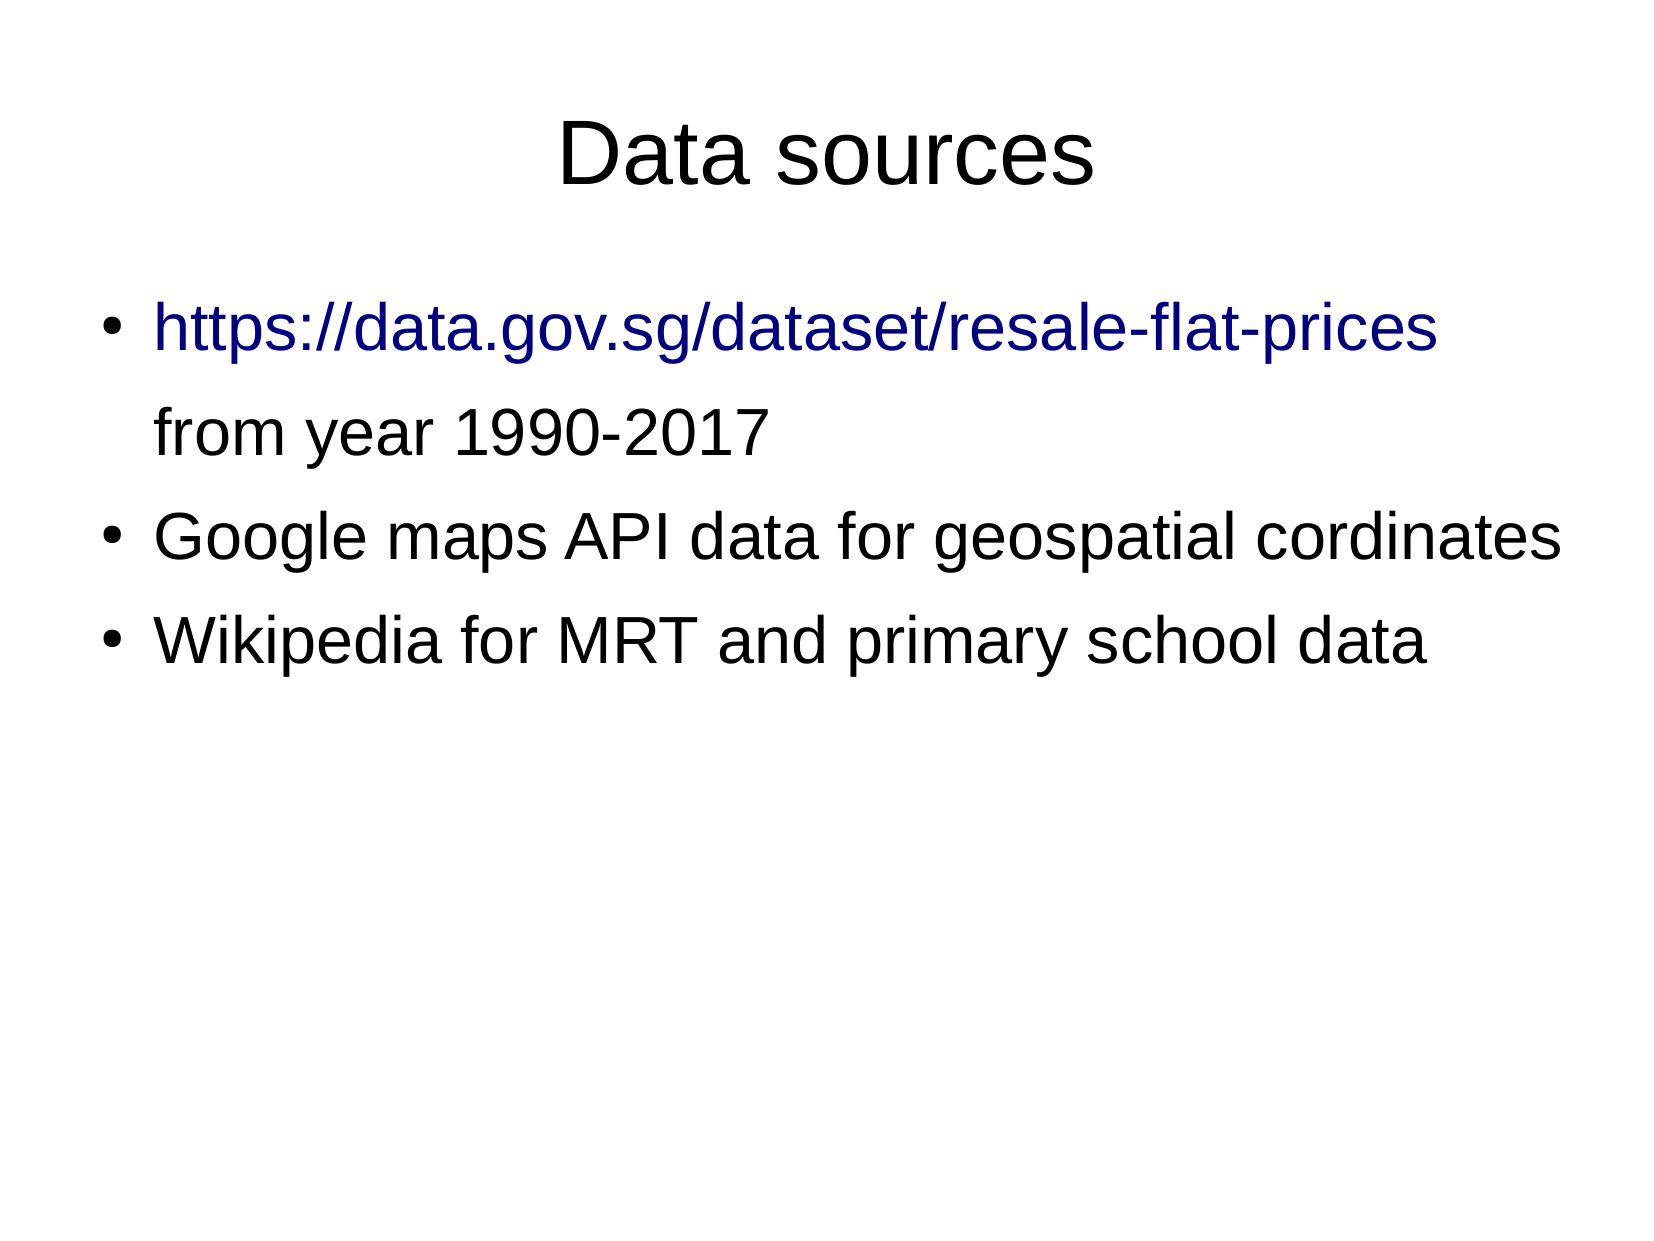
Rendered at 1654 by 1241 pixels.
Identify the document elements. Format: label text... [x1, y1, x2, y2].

list https://data.gov.sg/dataset/resale-flat-prices from year 1990-2017 Google maps API data for geospatial cordinates Wikipedia for MRT and primary school data [82, 290, 1571, 1010]
title Data sources [82, 49, 1571, 257]
